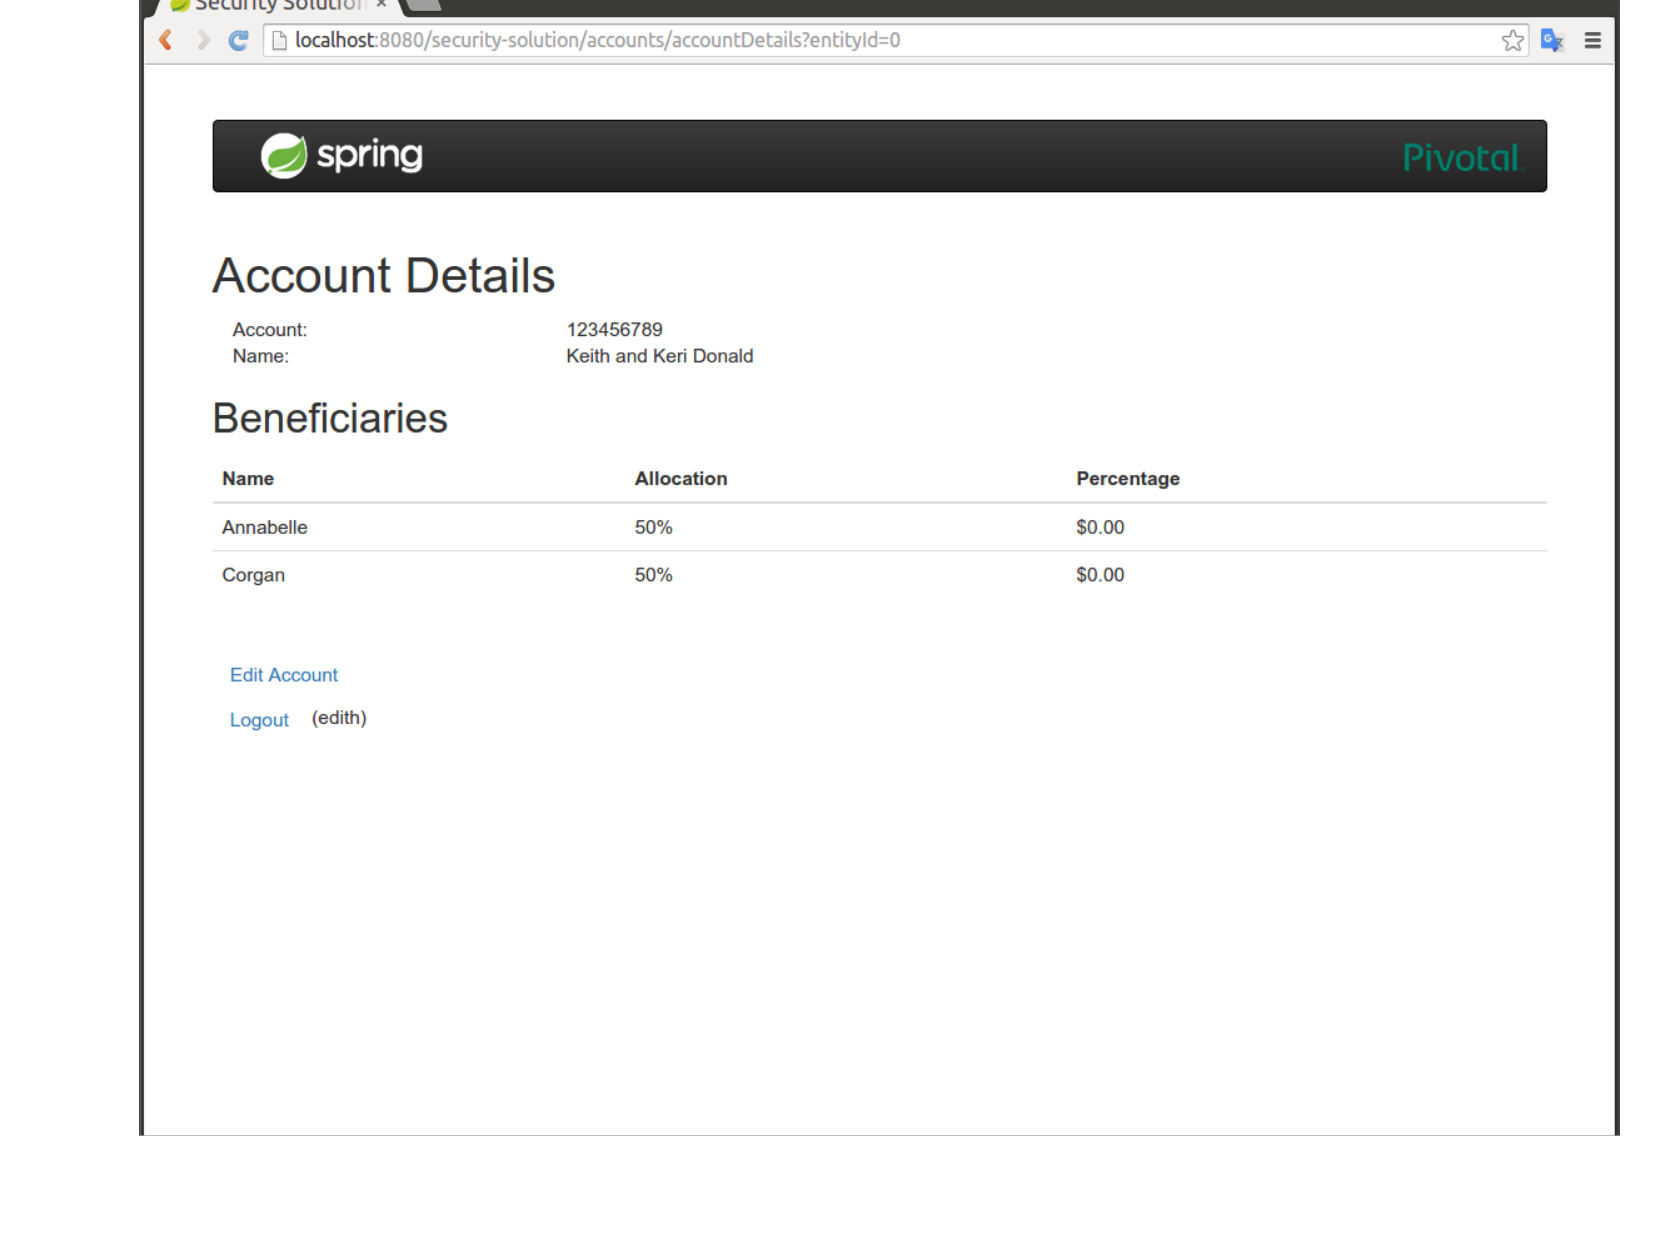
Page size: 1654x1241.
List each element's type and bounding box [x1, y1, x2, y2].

picture [139, 0, 1620, 1152]
